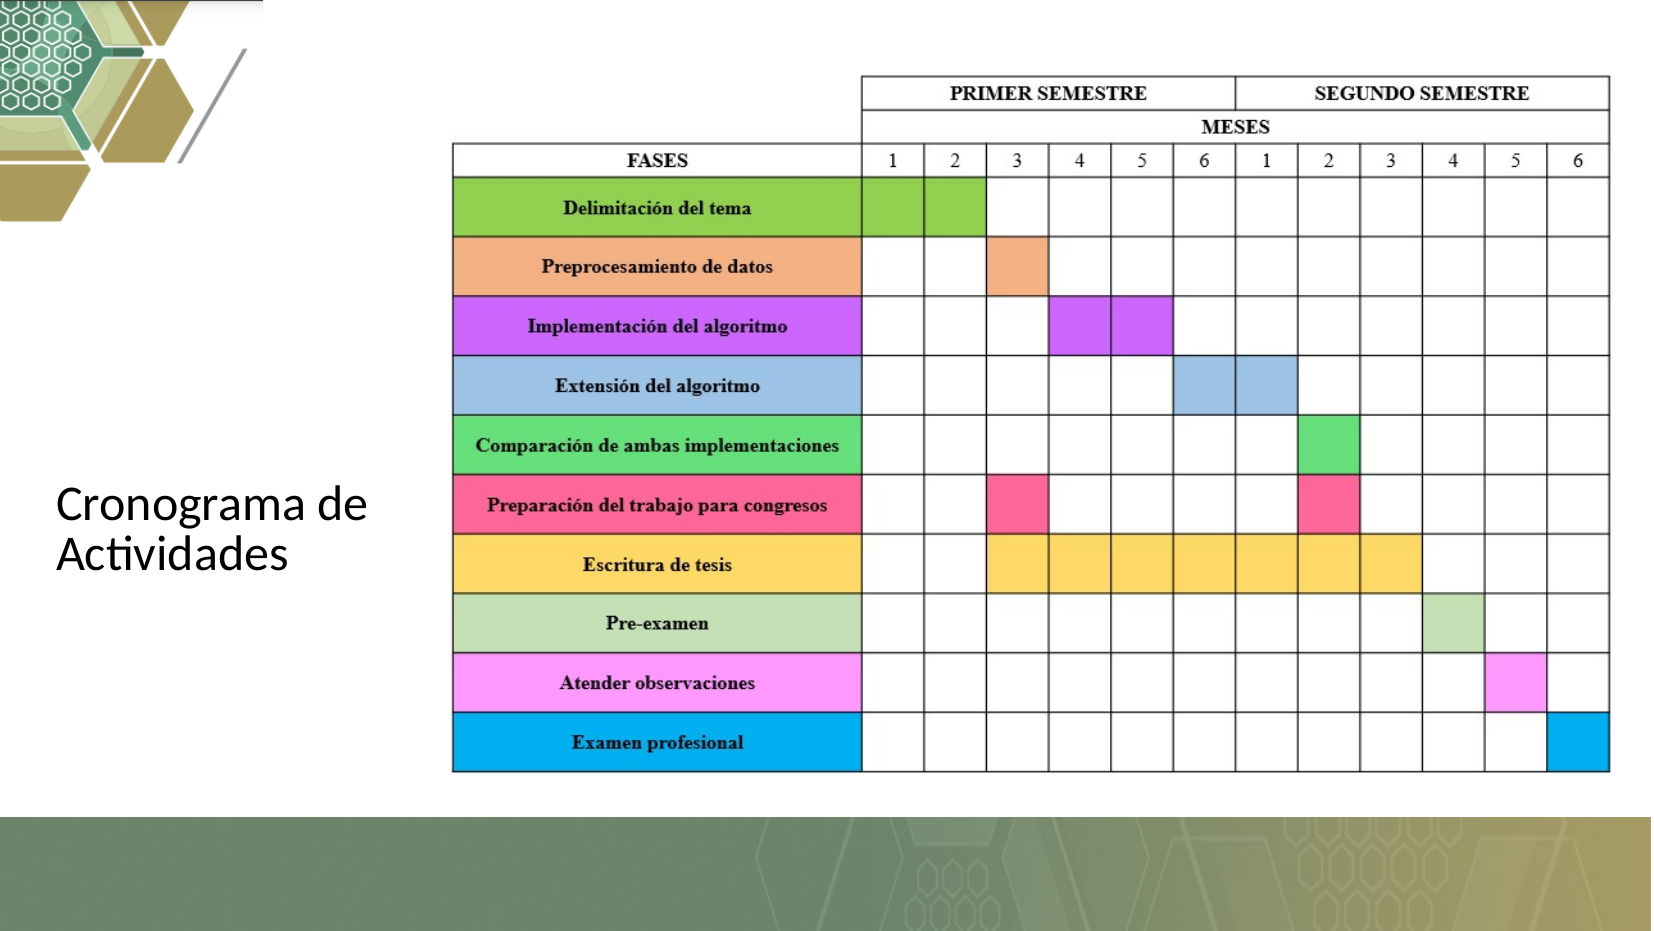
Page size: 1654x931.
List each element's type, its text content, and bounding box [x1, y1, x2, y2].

text_box Cronograma de Actividades [40, 376, 450, 691]
picture [450, 74, 1613, 775]
picture [0, 0, 263, 244]
picture [0, 817, 1651, 931]
